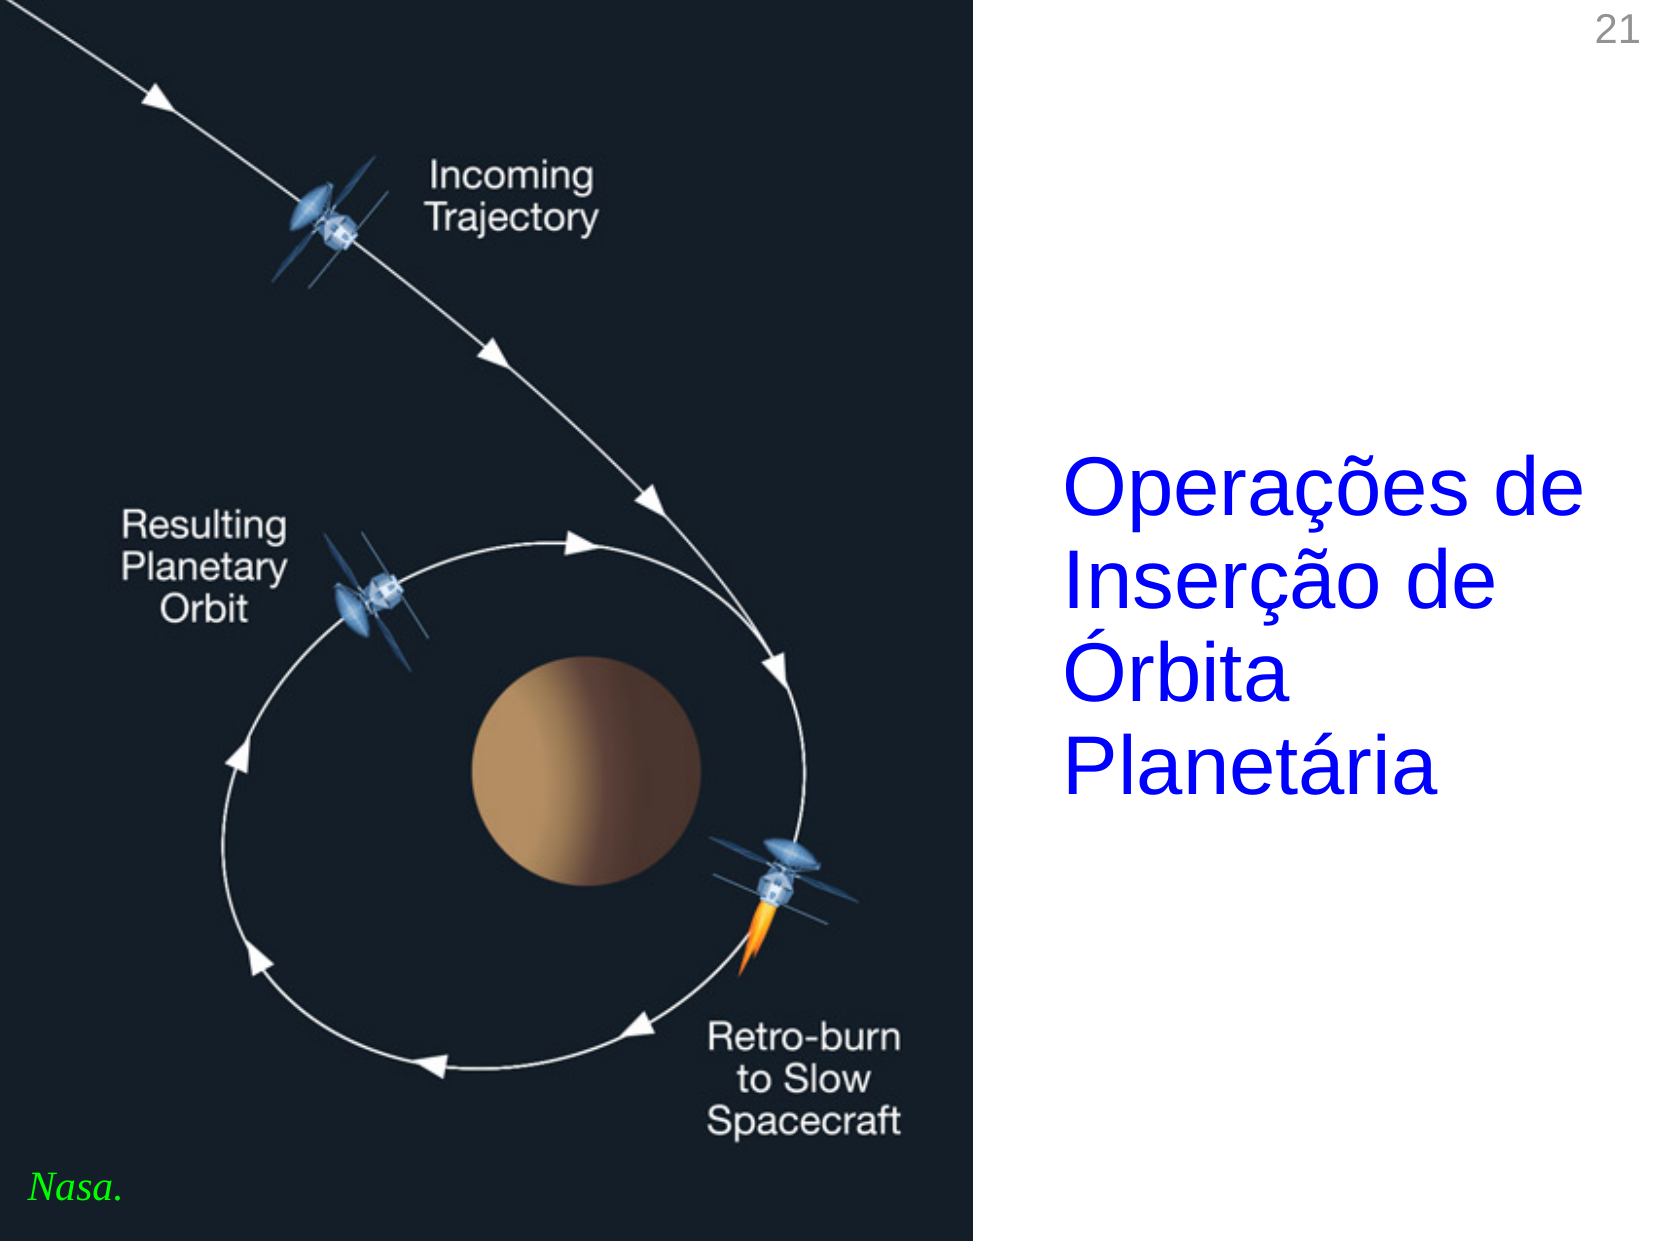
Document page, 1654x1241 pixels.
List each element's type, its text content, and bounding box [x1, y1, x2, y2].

title Operações de Inserção de Órbita Planetária [1062, 165, 1619, 1087]
picture [0, 0, 973, 1241]
text_box Nasa. [12, 1155, 497, 1241]
